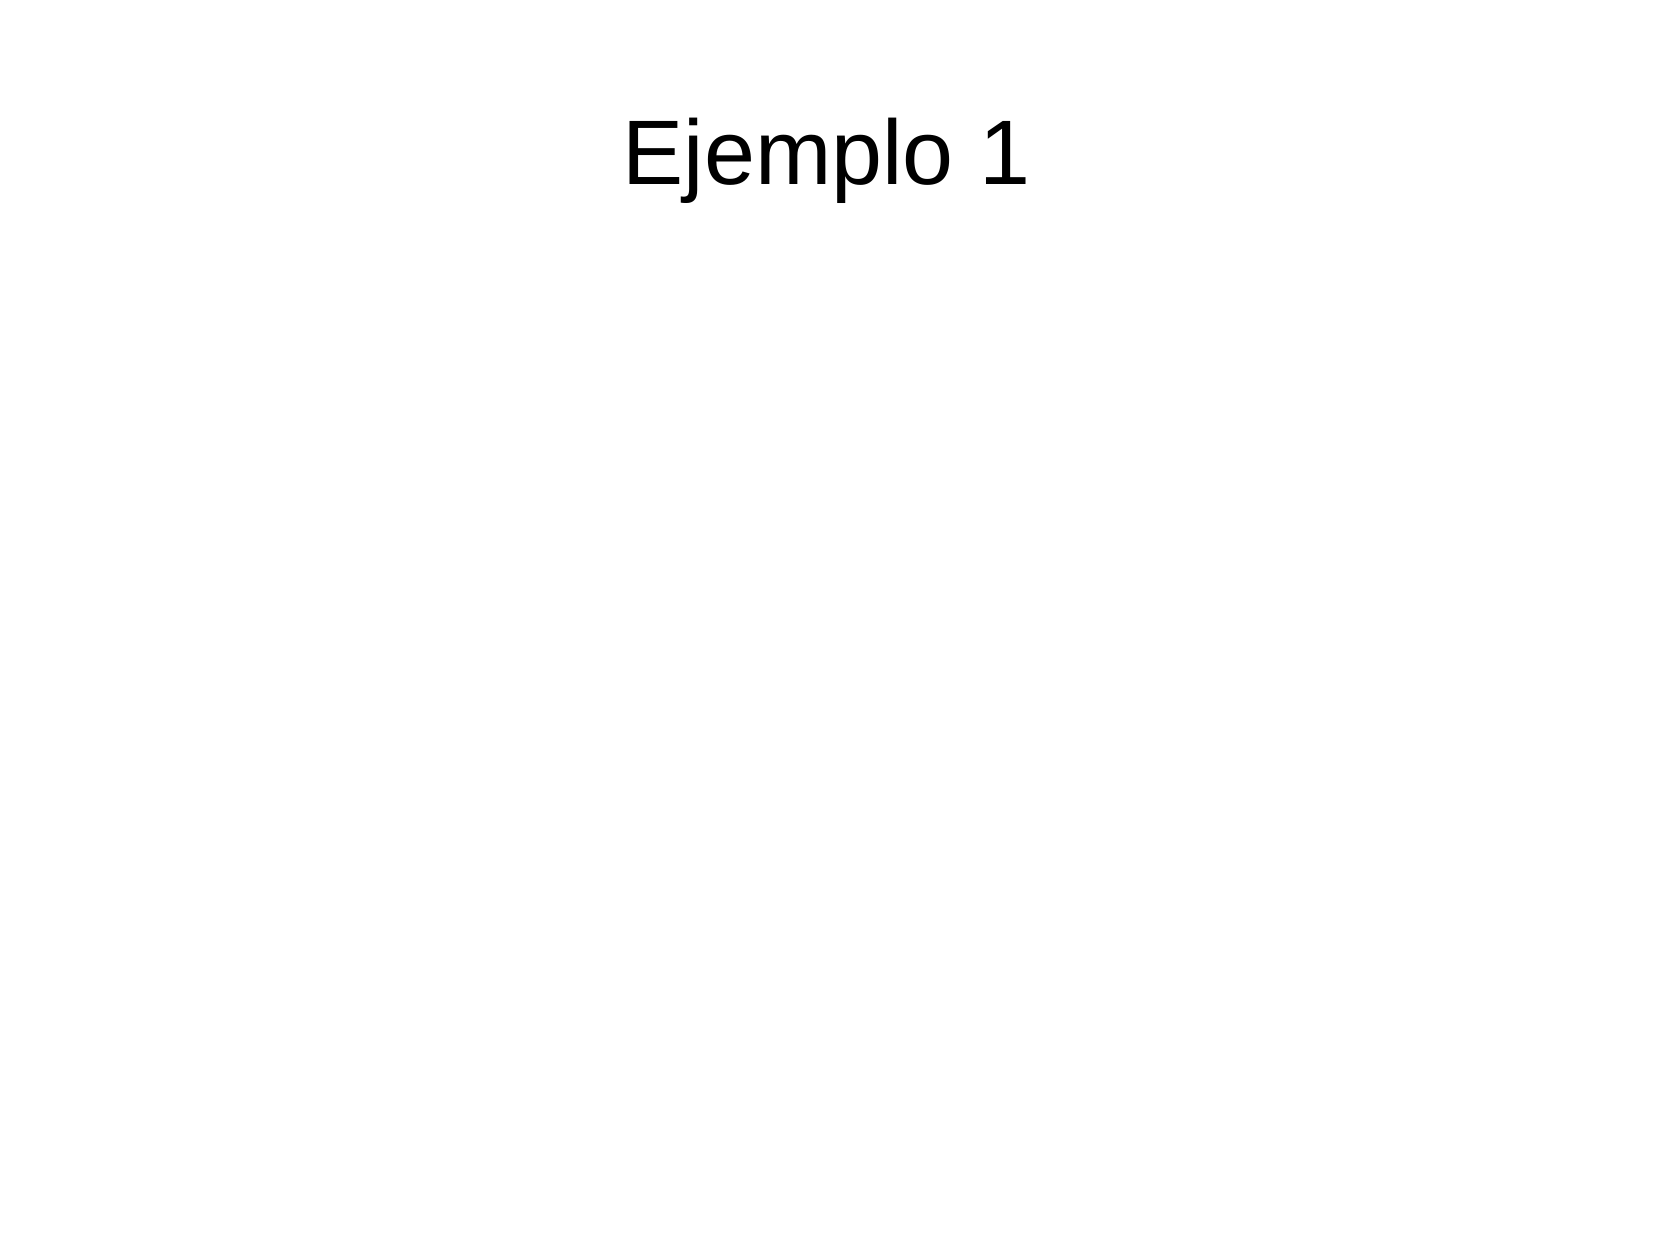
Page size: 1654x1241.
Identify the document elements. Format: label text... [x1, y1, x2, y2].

title Ejemplo 1 [82, 49, 1571, 257]
